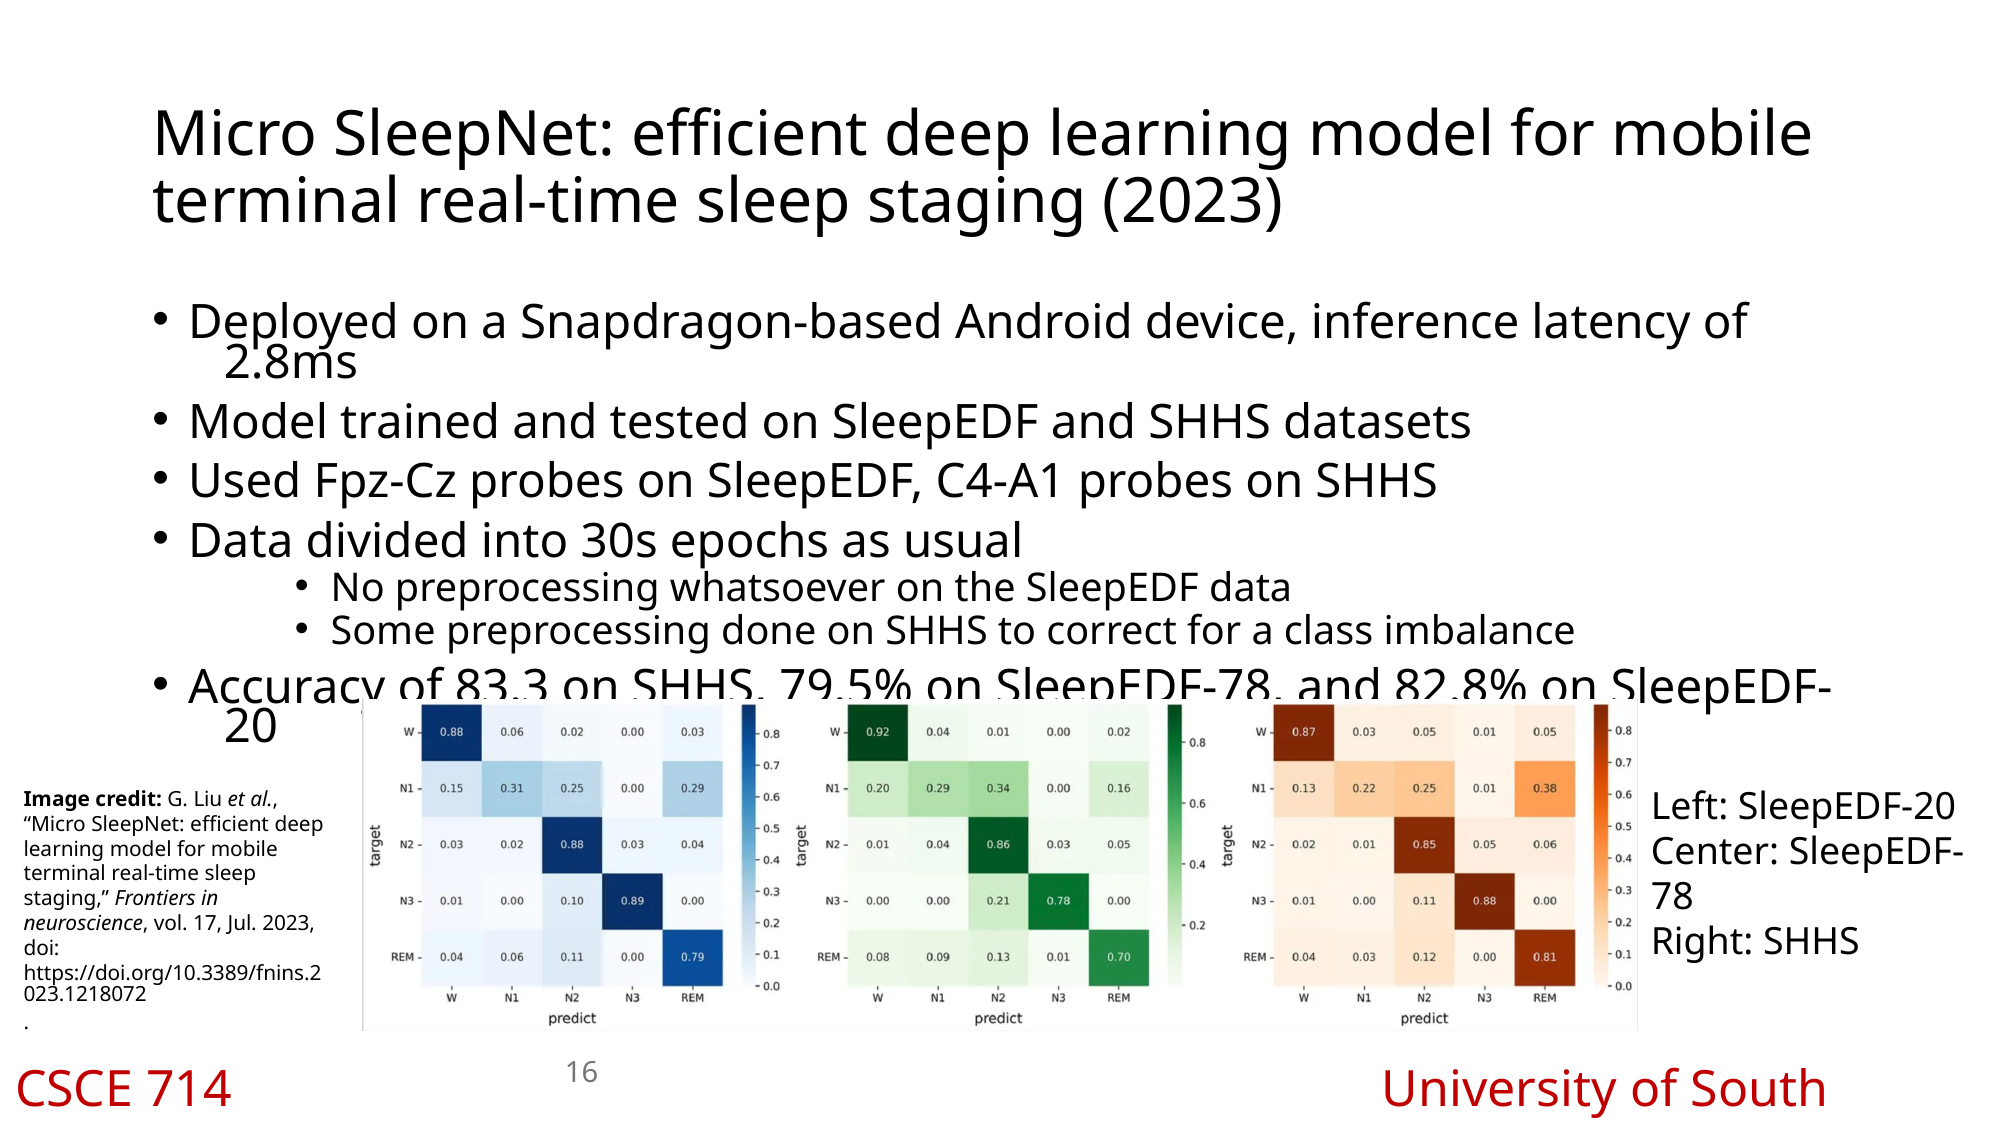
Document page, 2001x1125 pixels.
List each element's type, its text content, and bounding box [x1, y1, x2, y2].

text_box [549, 1042, 1000, 1103]
text_box Image credit: G. Liu et al., “Micro SleepNet: efficient deep learning model for mobile terminal real-time sleep staging,” Frontiers in neuroscience, vol. 17, Jul. 2023, doi: https://doi.org/10.3389/fnins.2023.1218072. [8, 777, 346, 995]
list Deployed on a Snapdragon-based Android device, inference latency of 2.8ms Model trained and tested on SleepEDF and SHHS datasets Used Fpz-Cz probes on SleepEDF, C4-A1 probes on SHHS Data divided into 30s epochs as usual No preprocessing whatsoever on the SleepEDF data Some preprocessing done on SHHS to correct for a class imbalance Accuracy of 83.3 on SHHS, 79.5% on SleepEDF-78, and 82.8% on SleepEDF-20 [137, 299, 1863, 759]
title Micro SleepNet: efficient deep learning model for mobile terminal real-time sleep staging (2023) [137, 59, 1863, 278]
text_box Left: SleepEDF-20 Center: SleepEDF-78 Right: SHHS [1635, 774, 2000, 926]
text_box University of South Carolina [1366, 1049, 2000, 1125]
text_box CSCE 714 [0, 1049, 249, 1125]
picture [362, 699, 1638, 1031]
